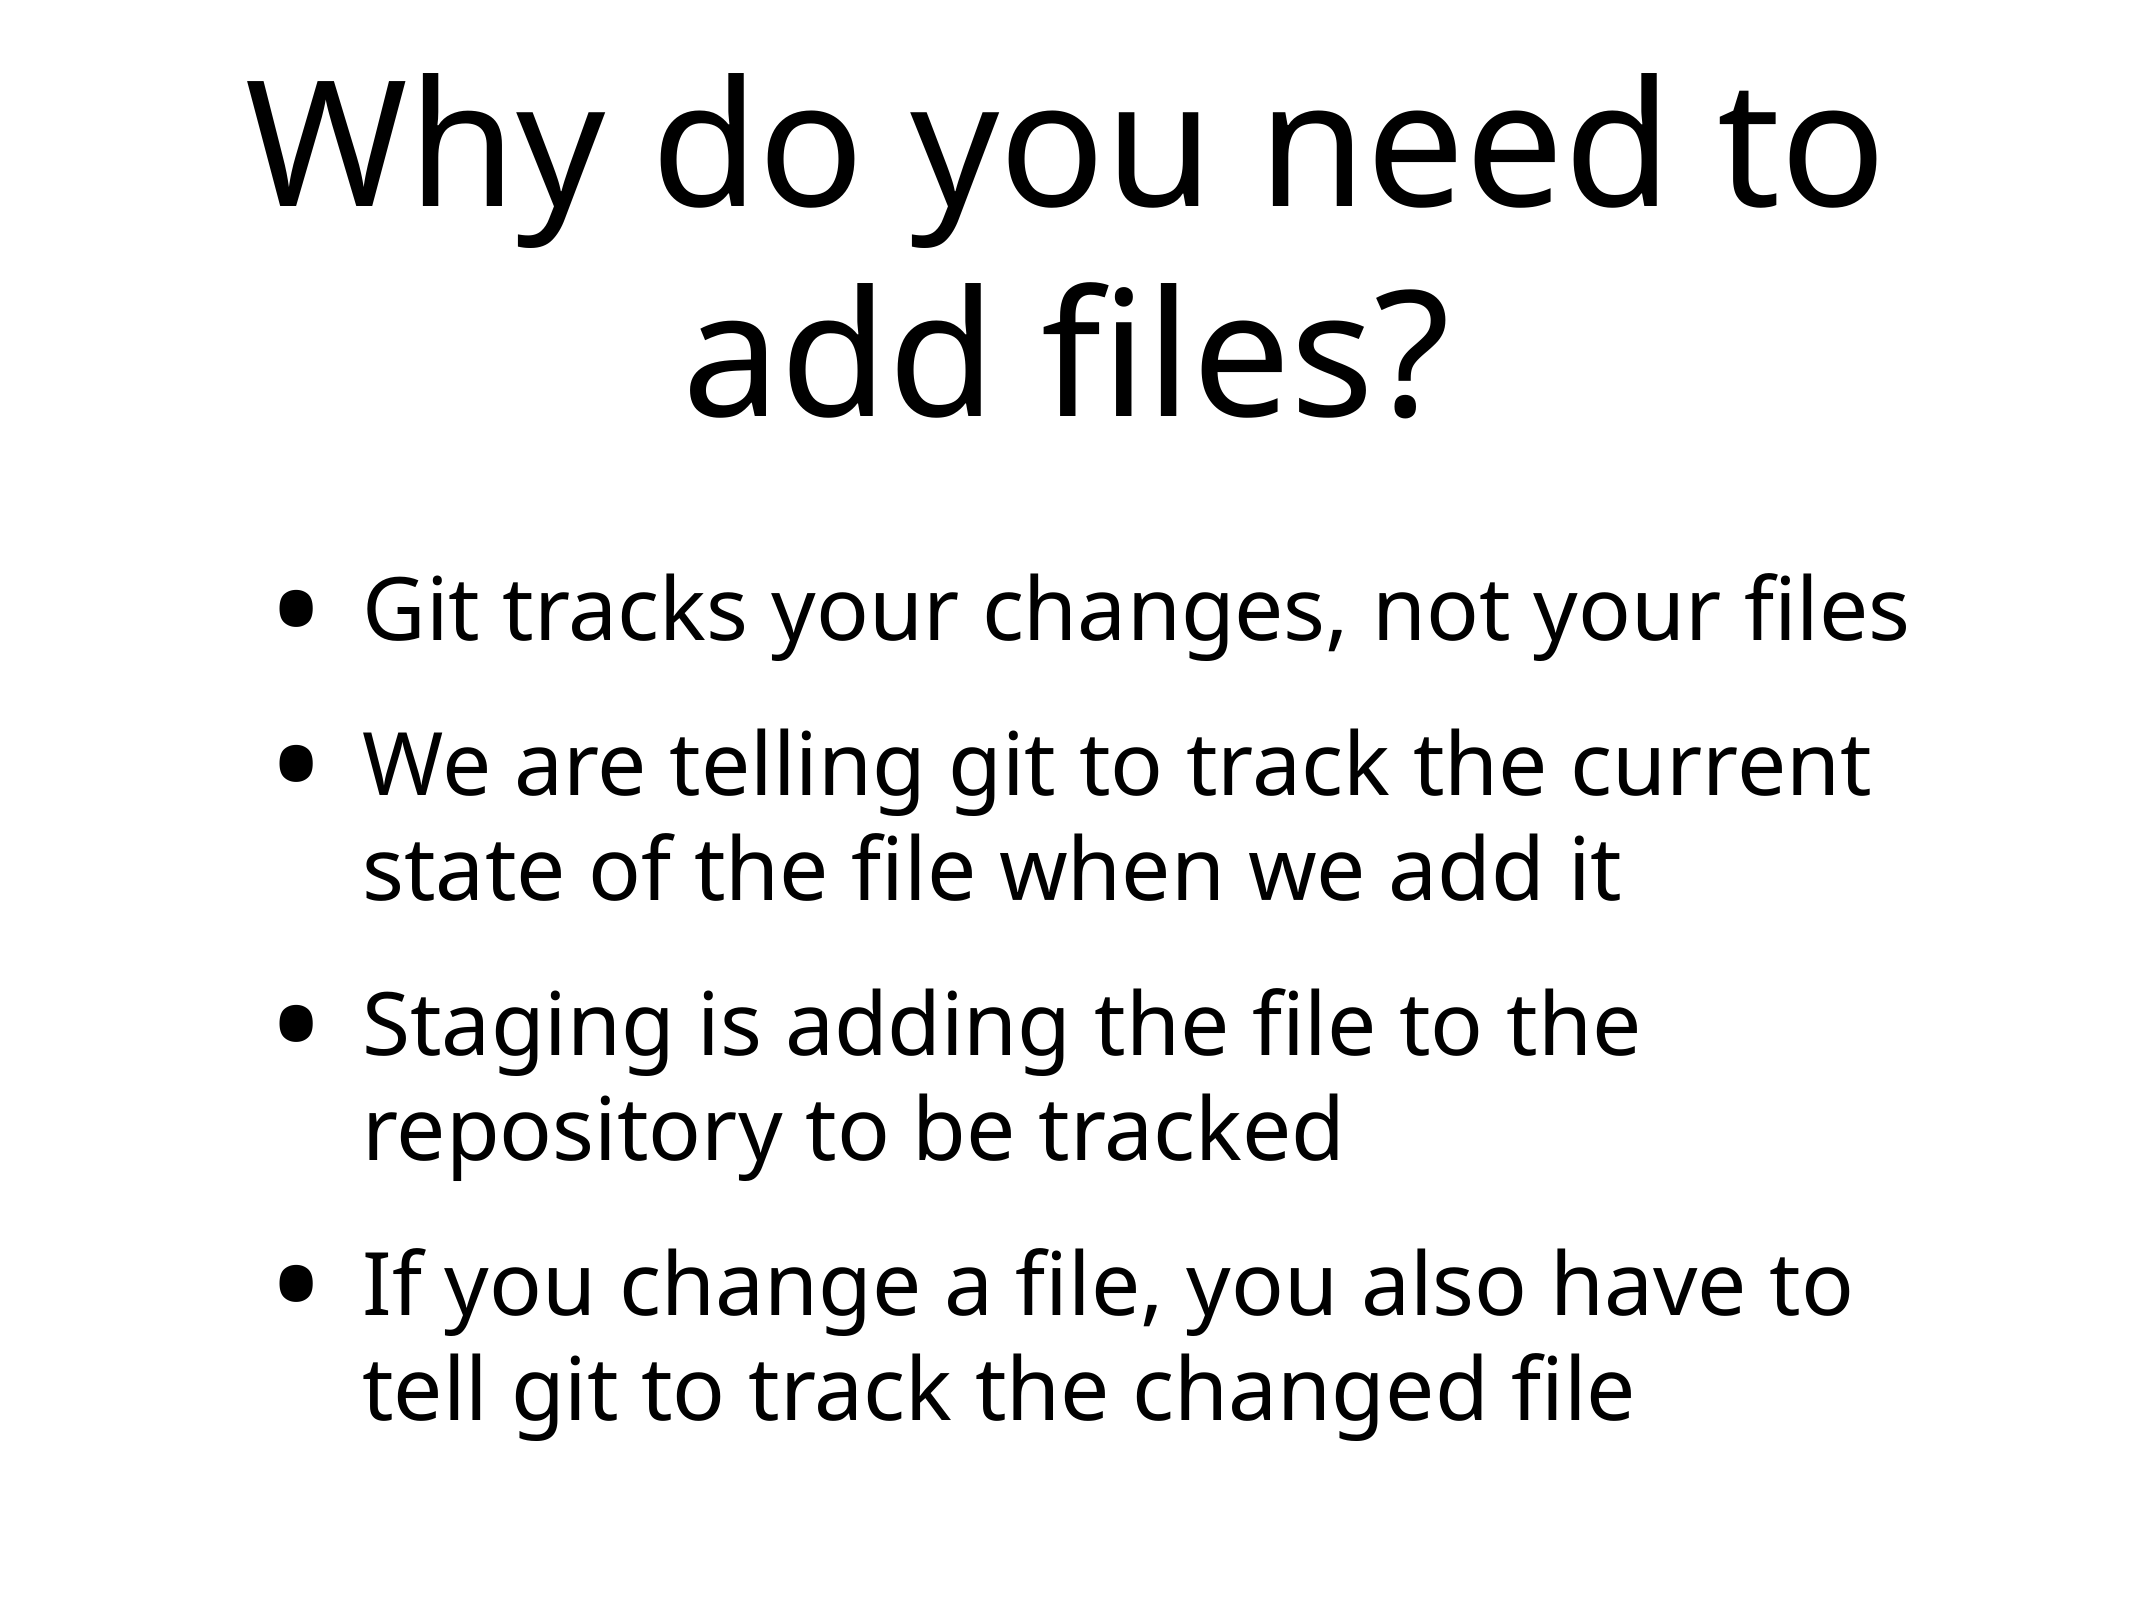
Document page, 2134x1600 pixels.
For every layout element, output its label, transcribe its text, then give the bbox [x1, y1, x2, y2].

list Git tracks your changes, not your files We are telling git to track the current state of the file when we add it Staging is adding the file to the repository to be tracked If you change a file, you also have to tell git to track the changed file [208, 527, 1925, 1465]
title Why do you need to add files? [208, 23, 1925, 460]
